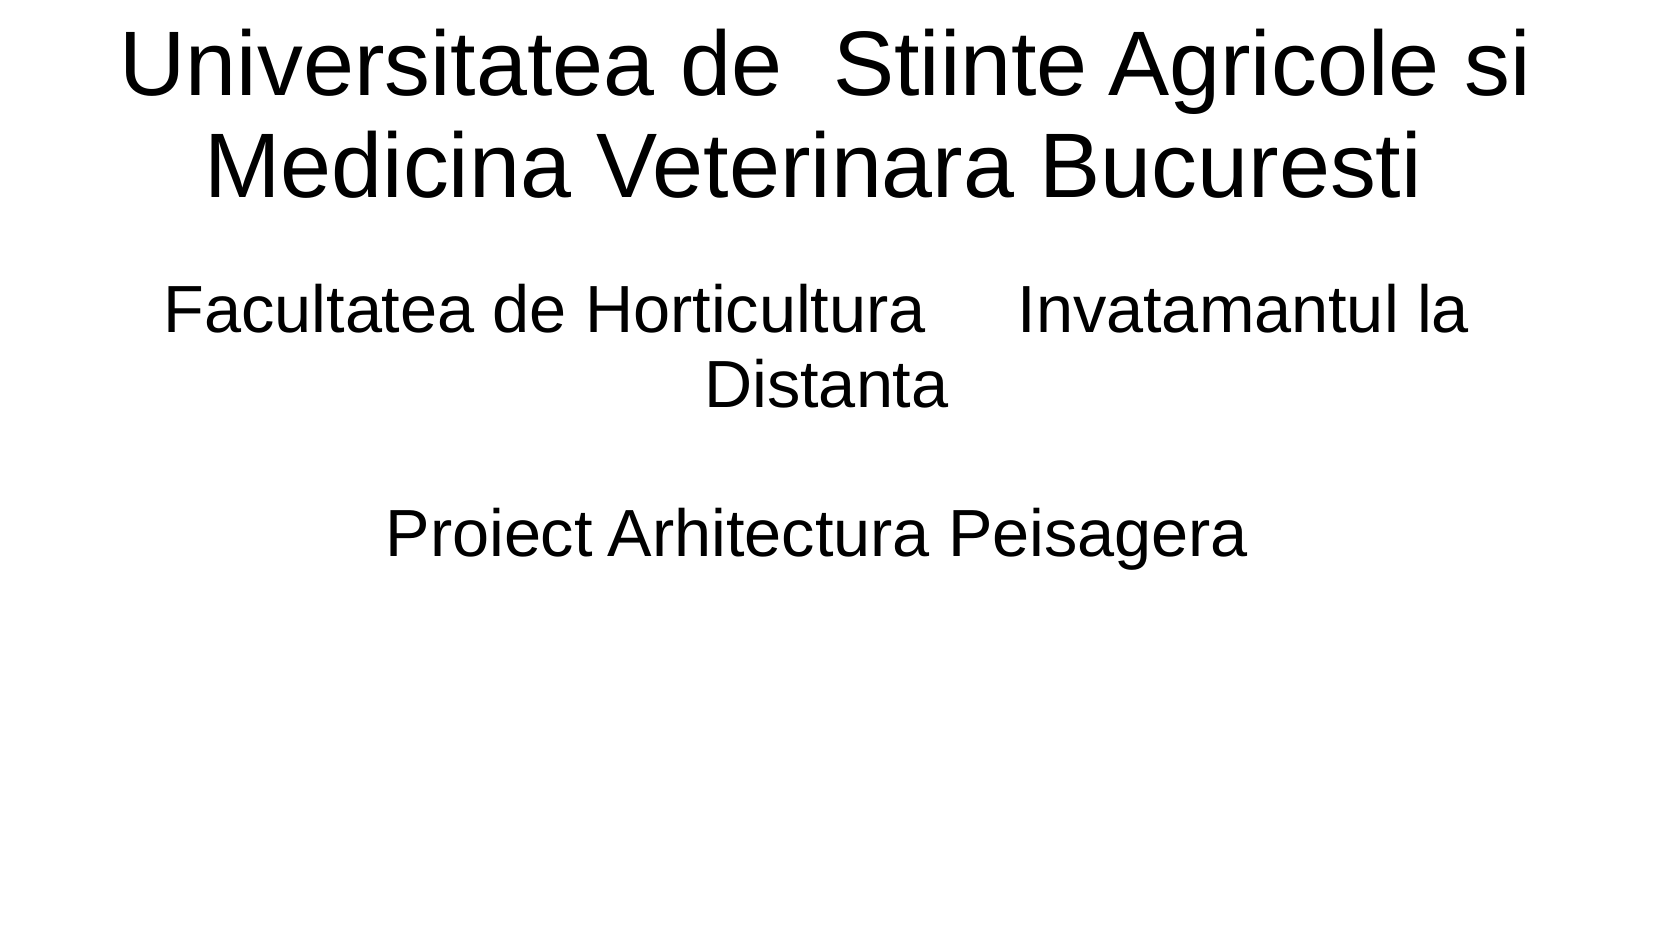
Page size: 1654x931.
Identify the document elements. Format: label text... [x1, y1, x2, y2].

subtitle Facultatea de Horticultura Invatamantul la Distanta Proiect Arhitectura Peisagera [82, 234, 1571, 931]
title Universitatea de Stiinte Agricole si Medicina Veterinara Bucuresti [82, 12, 1571, 218]
